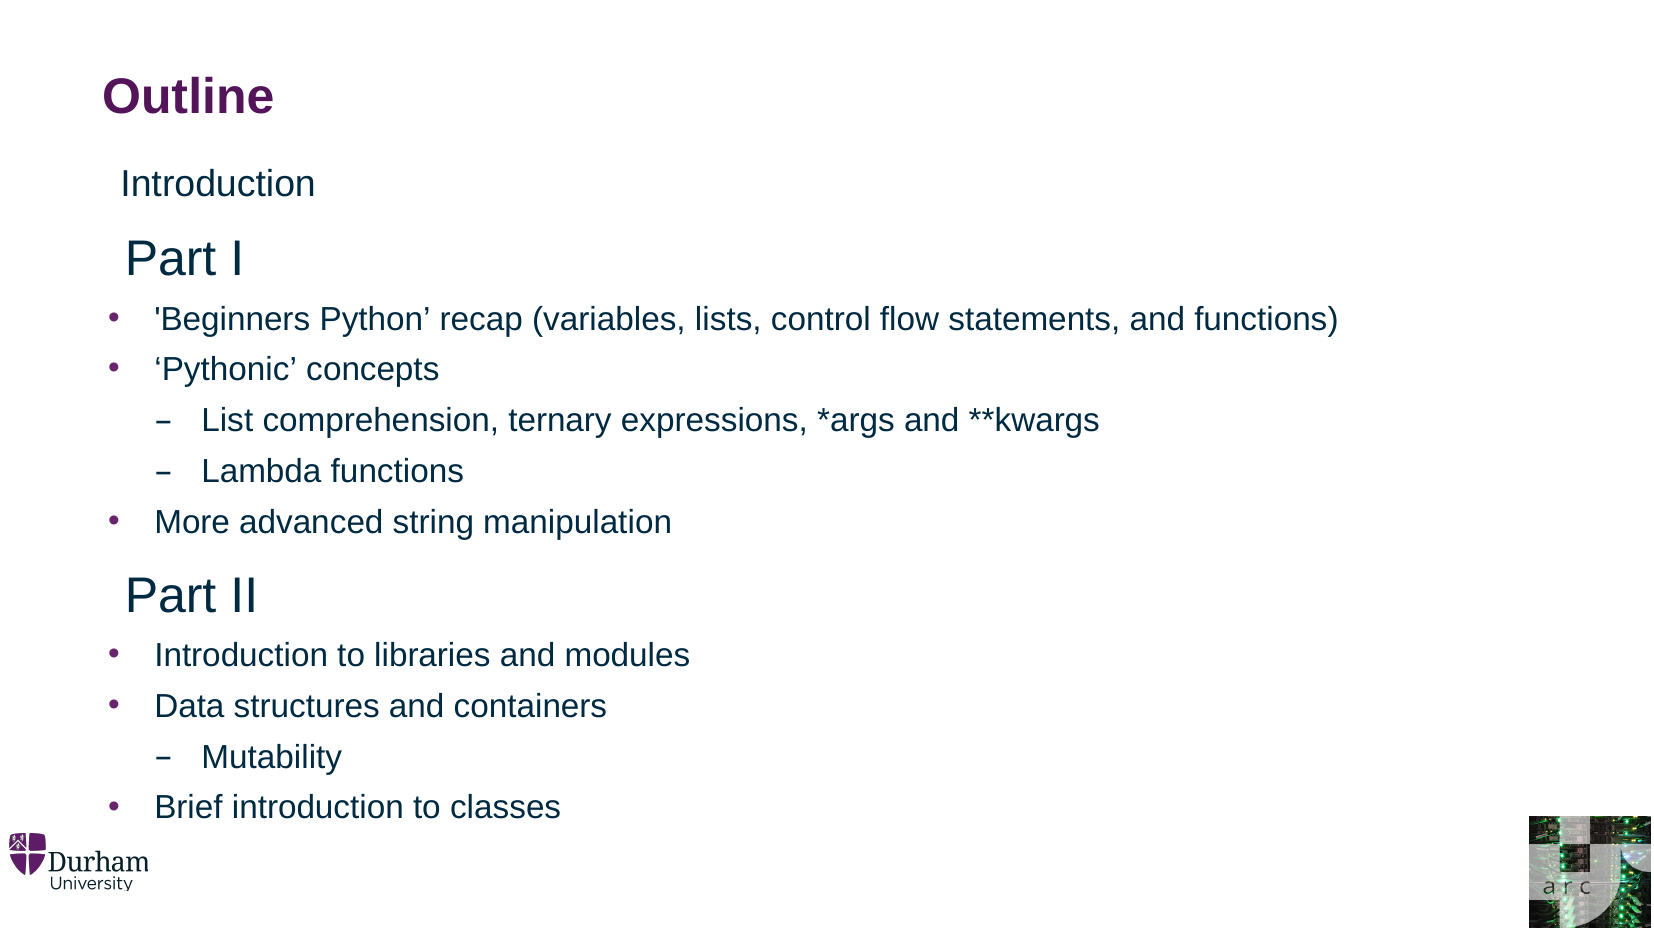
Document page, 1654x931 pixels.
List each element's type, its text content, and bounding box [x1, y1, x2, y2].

picture [1529, 816, 1651, 928]
text_box Outline [102, 63, 1398, 204]
text_box Introduction Part I 'Beginners Python’ recap (variables, lists, control flow statements, and functions) ‘Pythonic’ concepts List comprehension, ternary expressions, *args and **kwargs Lambda functions More advanced string manipulation Part II Introduction to libraries and modules Data structures and containers Mutability Brief introduction to classes [107, 158, 1417, 774]
picture [9, 833, 148, 891]
